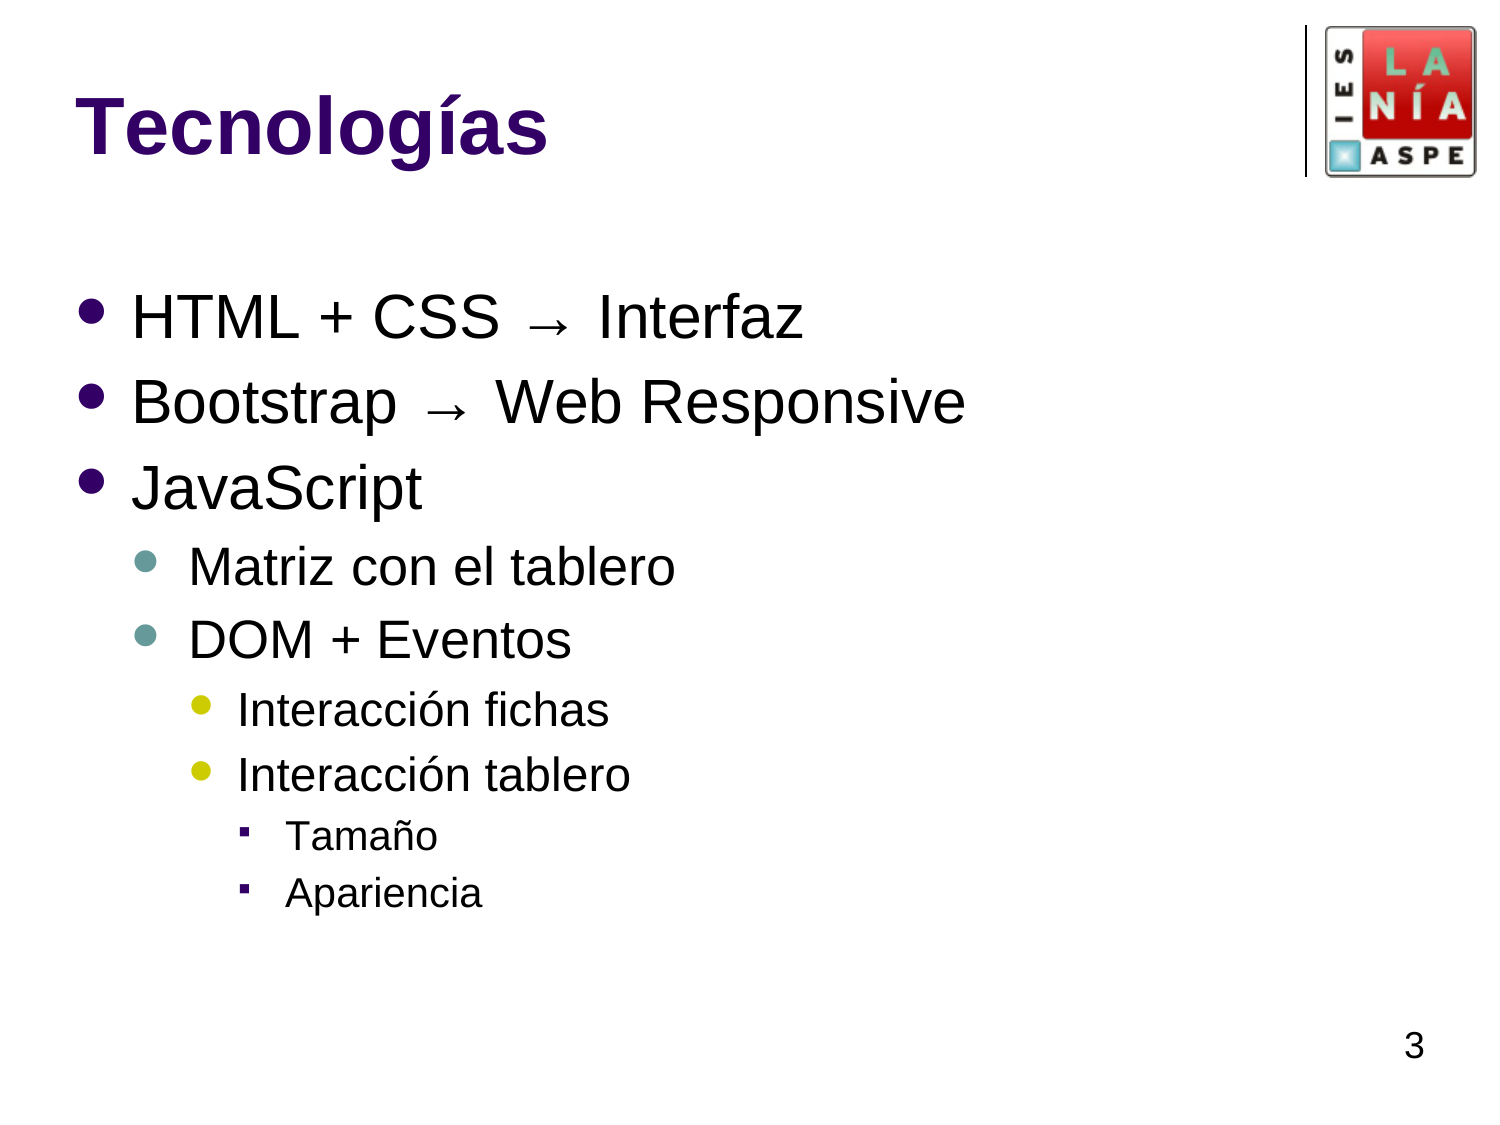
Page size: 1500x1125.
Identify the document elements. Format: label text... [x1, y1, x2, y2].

title Tecnologías [74, 20, 1313, 233]
list HTML + CSS → Interfaz Bootstrap → Web Responsive JavaScript Matriz con el tablero DOM + Eventos Interacción fichas Interacción tablero Tamaño Apariencia [75, 282, 1426, 935]
picture [1325, 26, 1477, 178]
